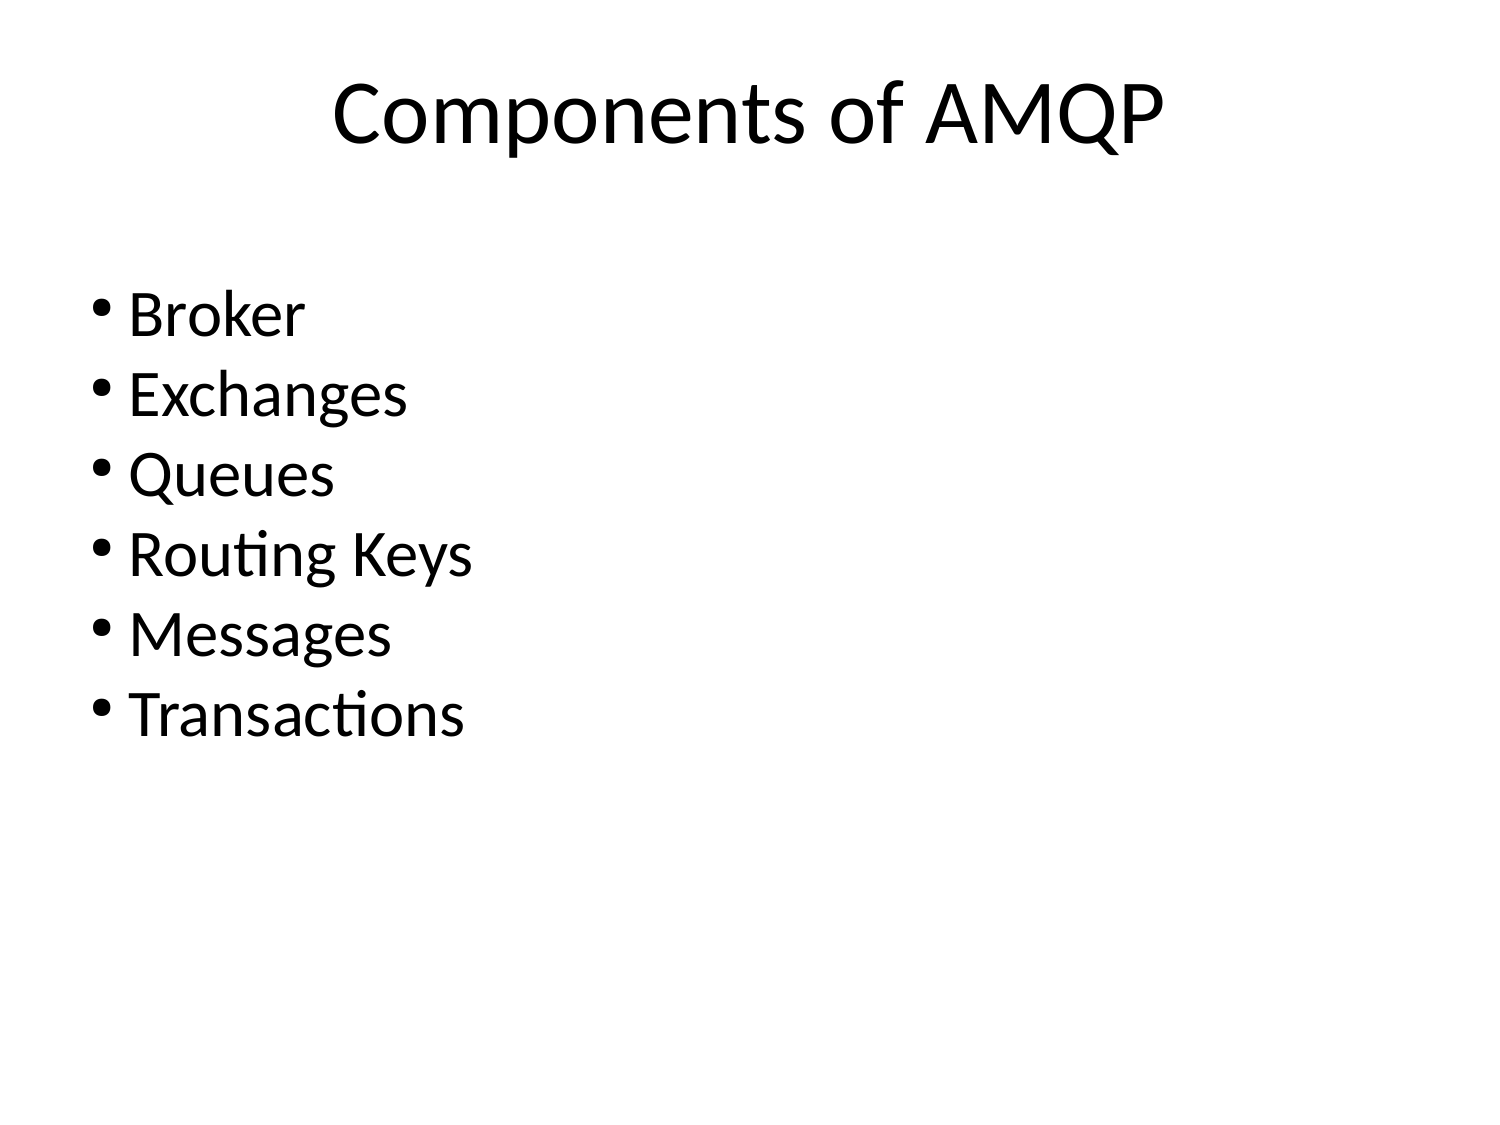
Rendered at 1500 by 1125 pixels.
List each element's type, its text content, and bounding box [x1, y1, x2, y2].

text_box Broker Exchanges Queues Routing Keys Messages Transactions [75, 262, 1425, 1005]
text_box Components of AMQP [75, 45, 1425, 233]
